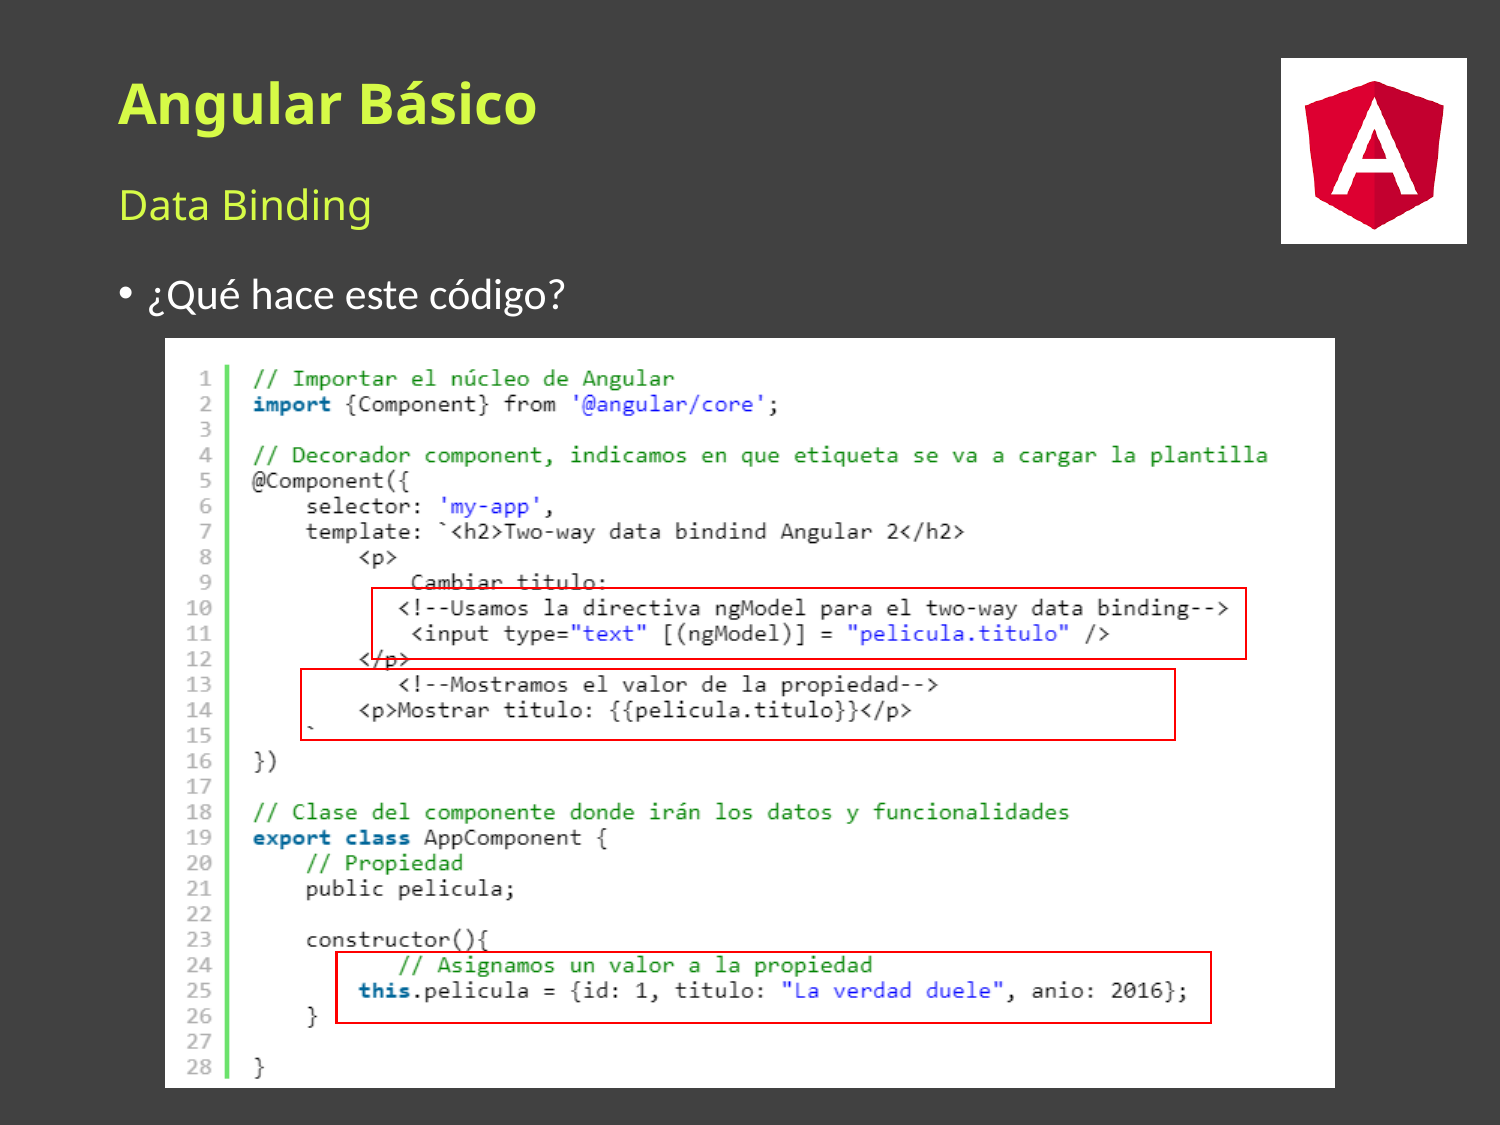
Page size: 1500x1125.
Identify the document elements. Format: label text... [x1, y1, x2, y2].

picture [165, 338, 1335, 1088]
title Angular Básico [103, 59, 1282, 144]
list ¿Qué hace este código? [103, 264, 1397, 1014]
list Data Binding [103, 163, 1282, 244]
picture [1281, 58, 1467, 244]
